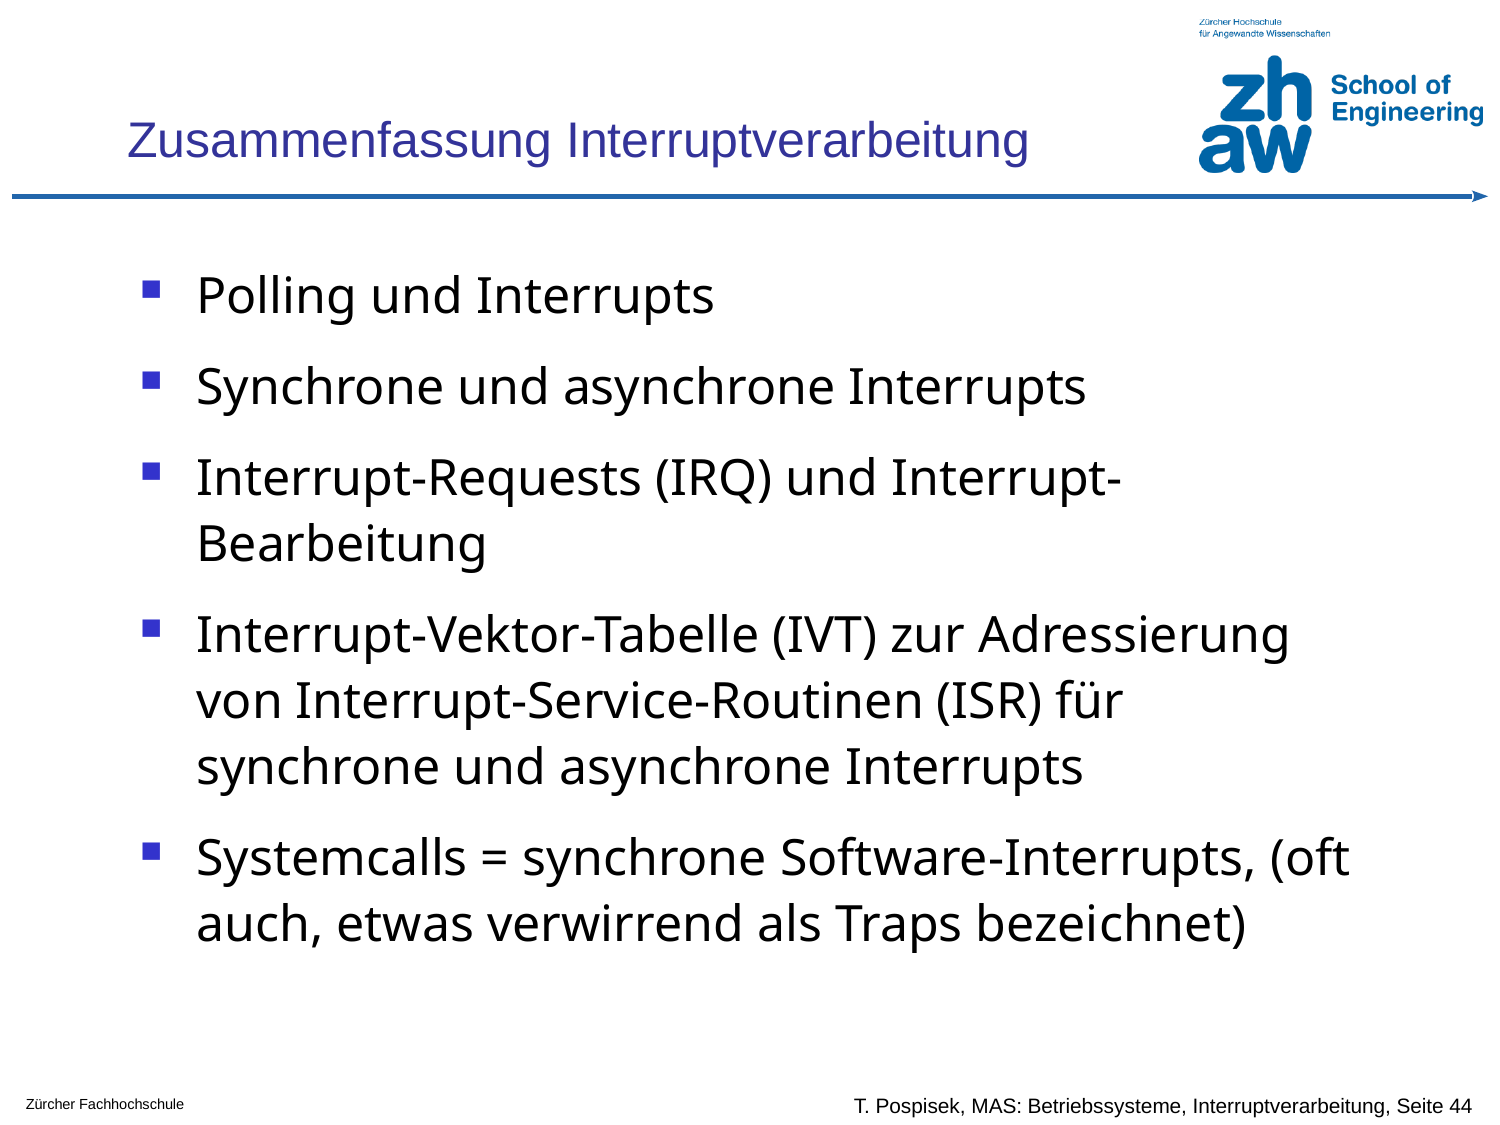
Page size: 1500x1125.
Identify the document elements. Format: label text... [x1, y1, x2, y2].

picture [1199, 19, 1483, 173]
list Polling und Interrupts Synchrone und asynchrone Interrupts Interrupt-Requests (IRQ) und Interrupt-Bearbeitung Interrupt-Vektor-Tabelle (IVT) zur Adressierung von Interrupt-Service-Routinen (ISR) für synchrone und asynchrone Interrupts Systemcalls = synchrone Software-Interrupts, (oft auch, etwas verwirrend als Traps bezeichnet) [125, 249, 1388, 950]
title Zusammenfassung Interruptverarbeitung [112, 50, 1391, 175]
